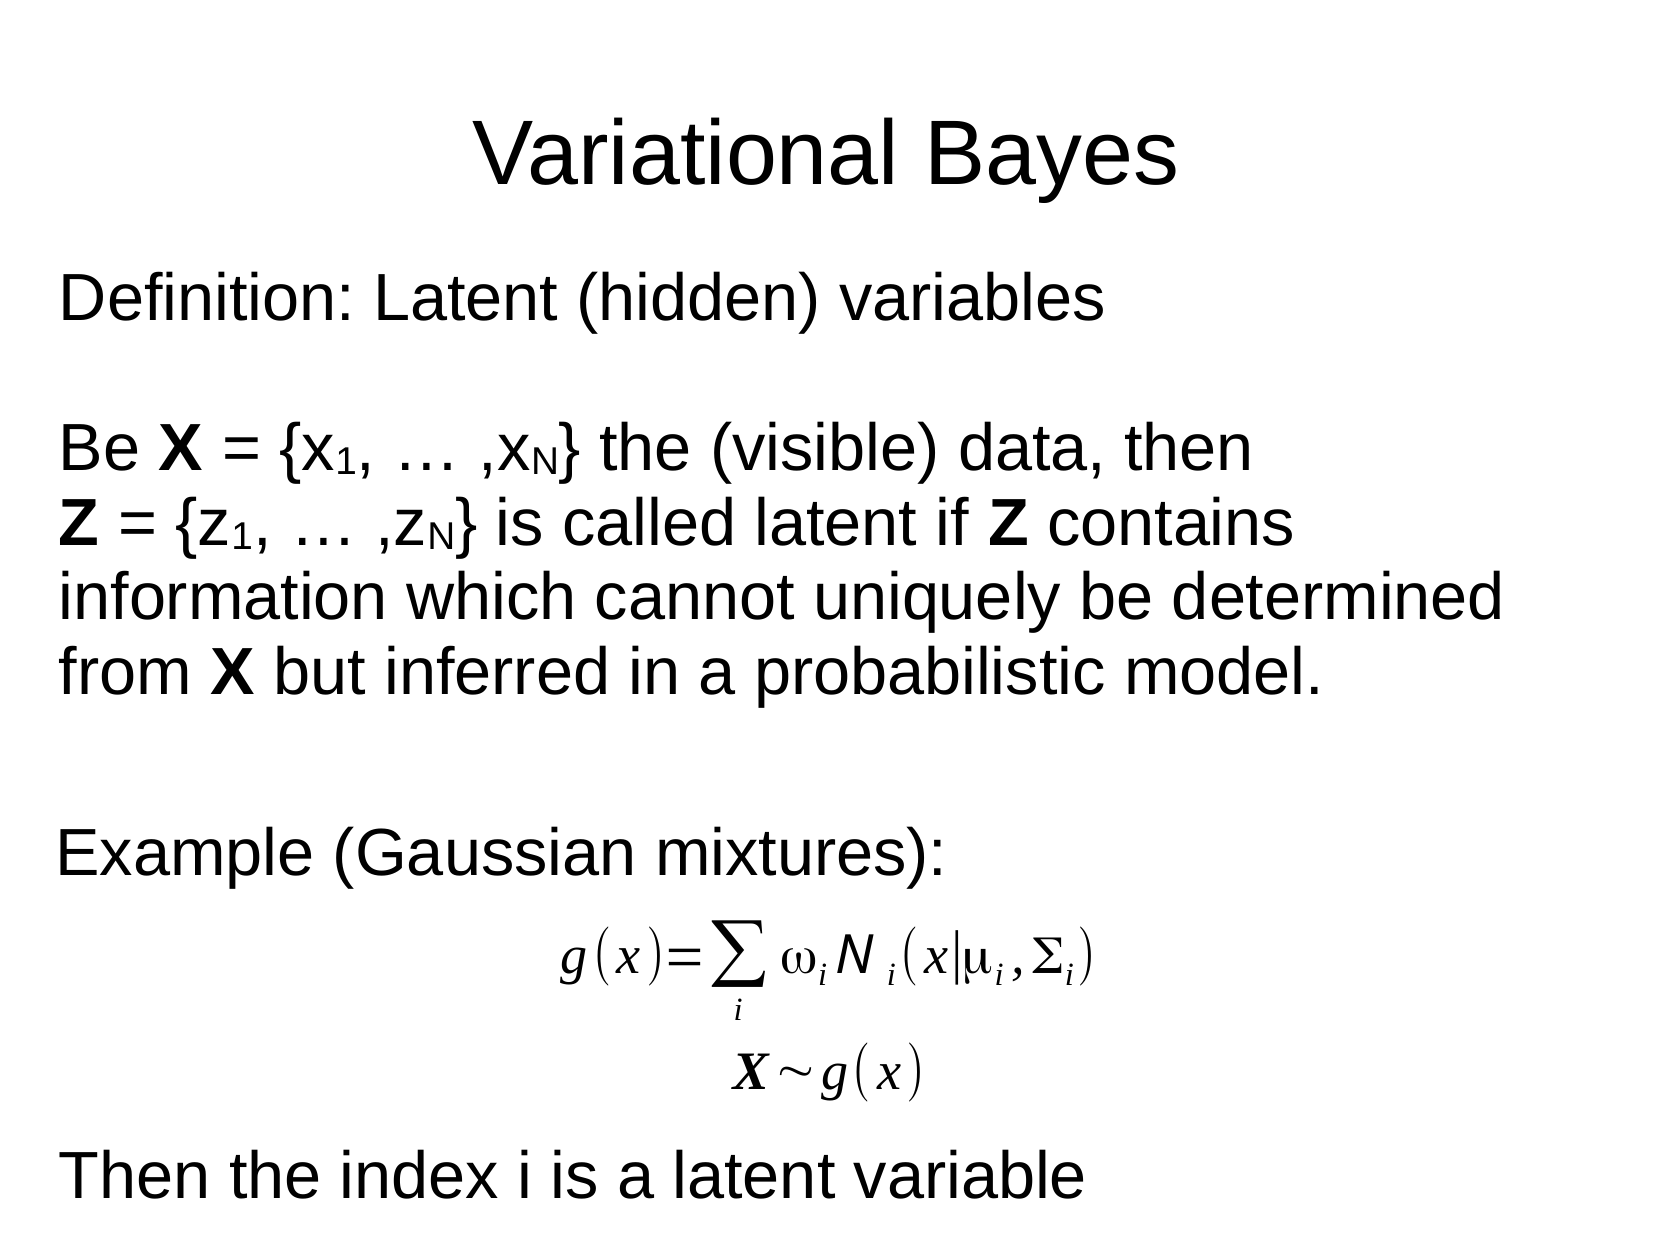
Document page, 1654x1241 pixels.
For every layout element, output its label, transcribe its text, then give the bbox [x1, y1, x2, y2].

chart [552, 916, 1102, 1028]
title Definition: Latent (hidden) variables Be X = {x1, … ,xN} the (visible) data, then Z = {z1, … ,zN} is called latent if Z contains information which cannot uniquely be determined from X but inferred in a probabilistic model. [59, 189, 1536, 780]
title Variational Bayes [82, 49, 1571, 257]
title Then the index i is a latent variable [59, 1122, 1536, 1228]
chart [723, 1039, 931, 1105]
text_box Example (Gaussian mixtures): [55, 814, 981, 890]
